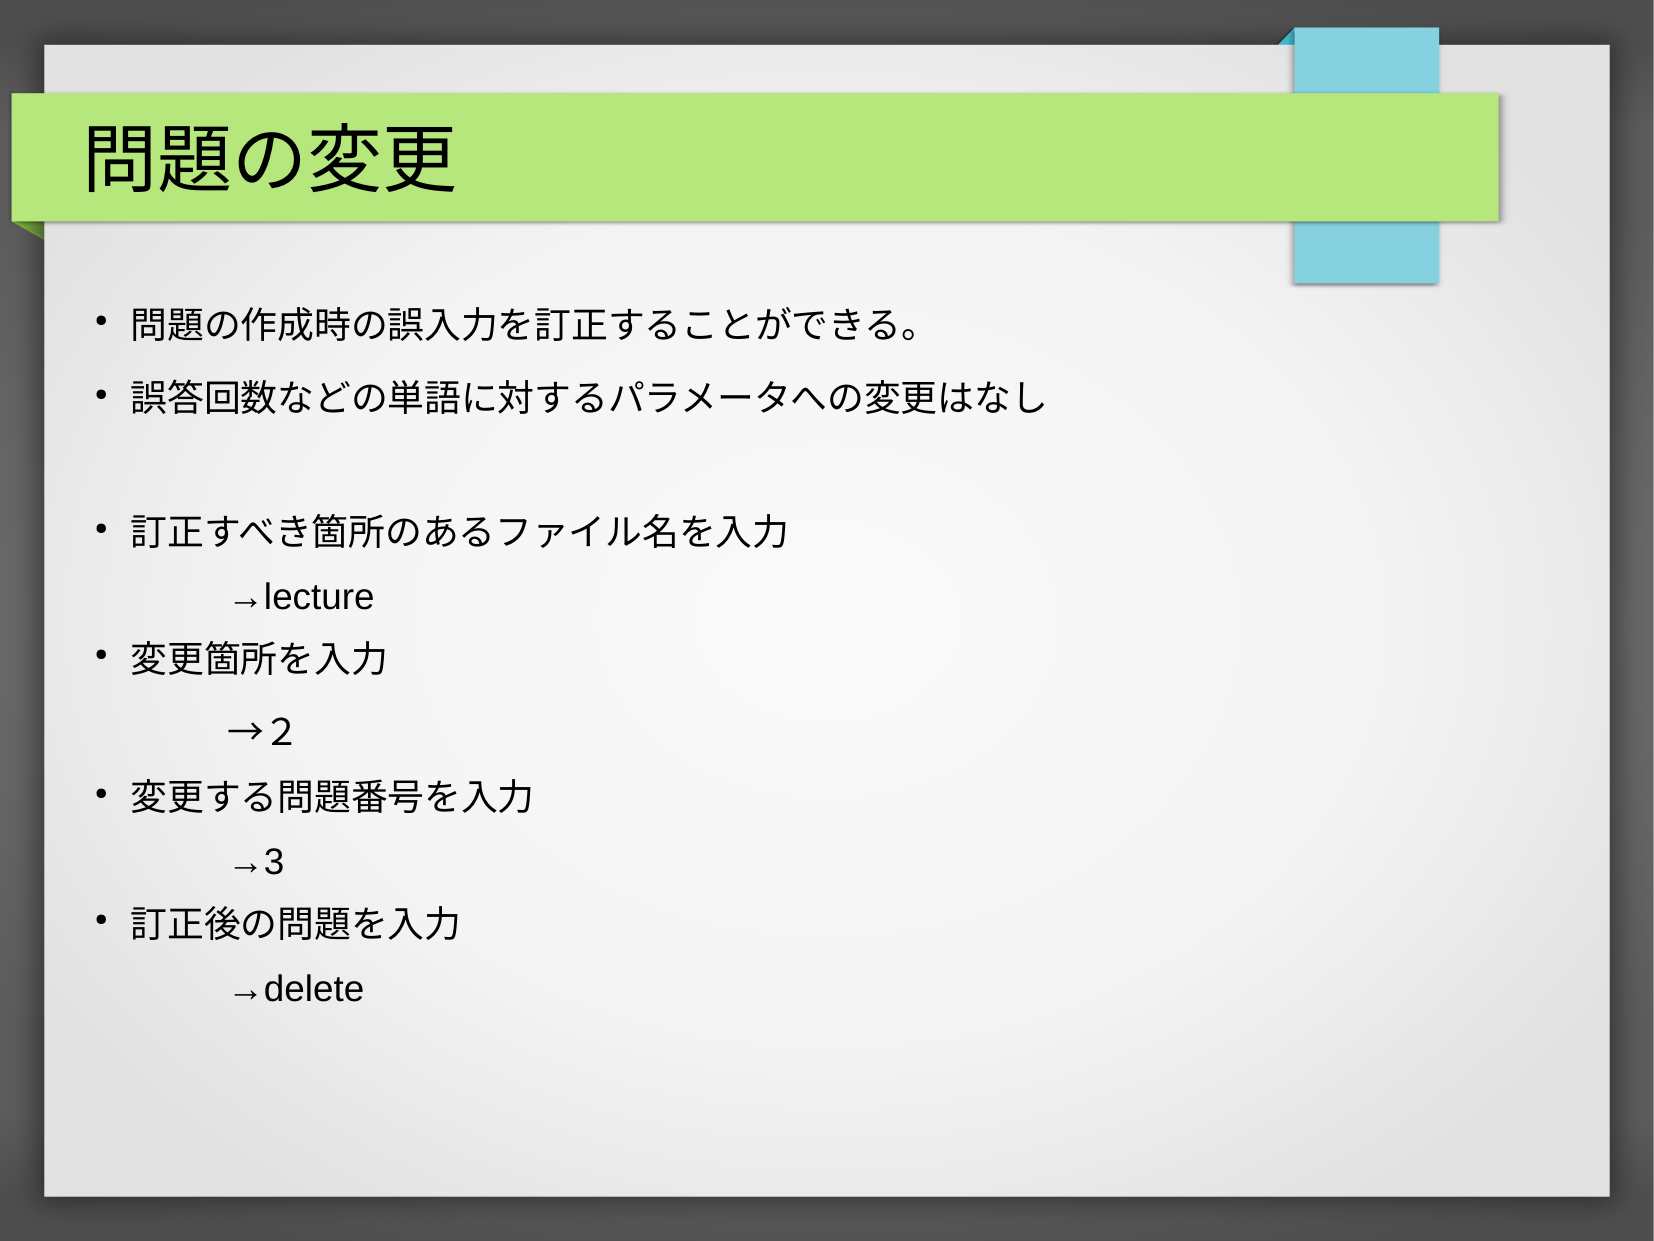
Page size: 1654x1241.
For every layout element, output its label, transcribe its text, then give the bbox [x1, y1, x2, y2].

title 問題の変更 [82, 94, 1264, 213]
picture [0, 0, 1654, 1241]
list 問題の作成時の誤入力を訂正することができる。 誤答回数などの単語に対するパラメータへの変更はなし 訂正すべき箇所のあるファイル名を入力 →lecture 変更箇所を入力 →２ 変更する問題番号を入力 →3 訂正後の問題を入力 →delete [82, 295, 1571, 1015]
